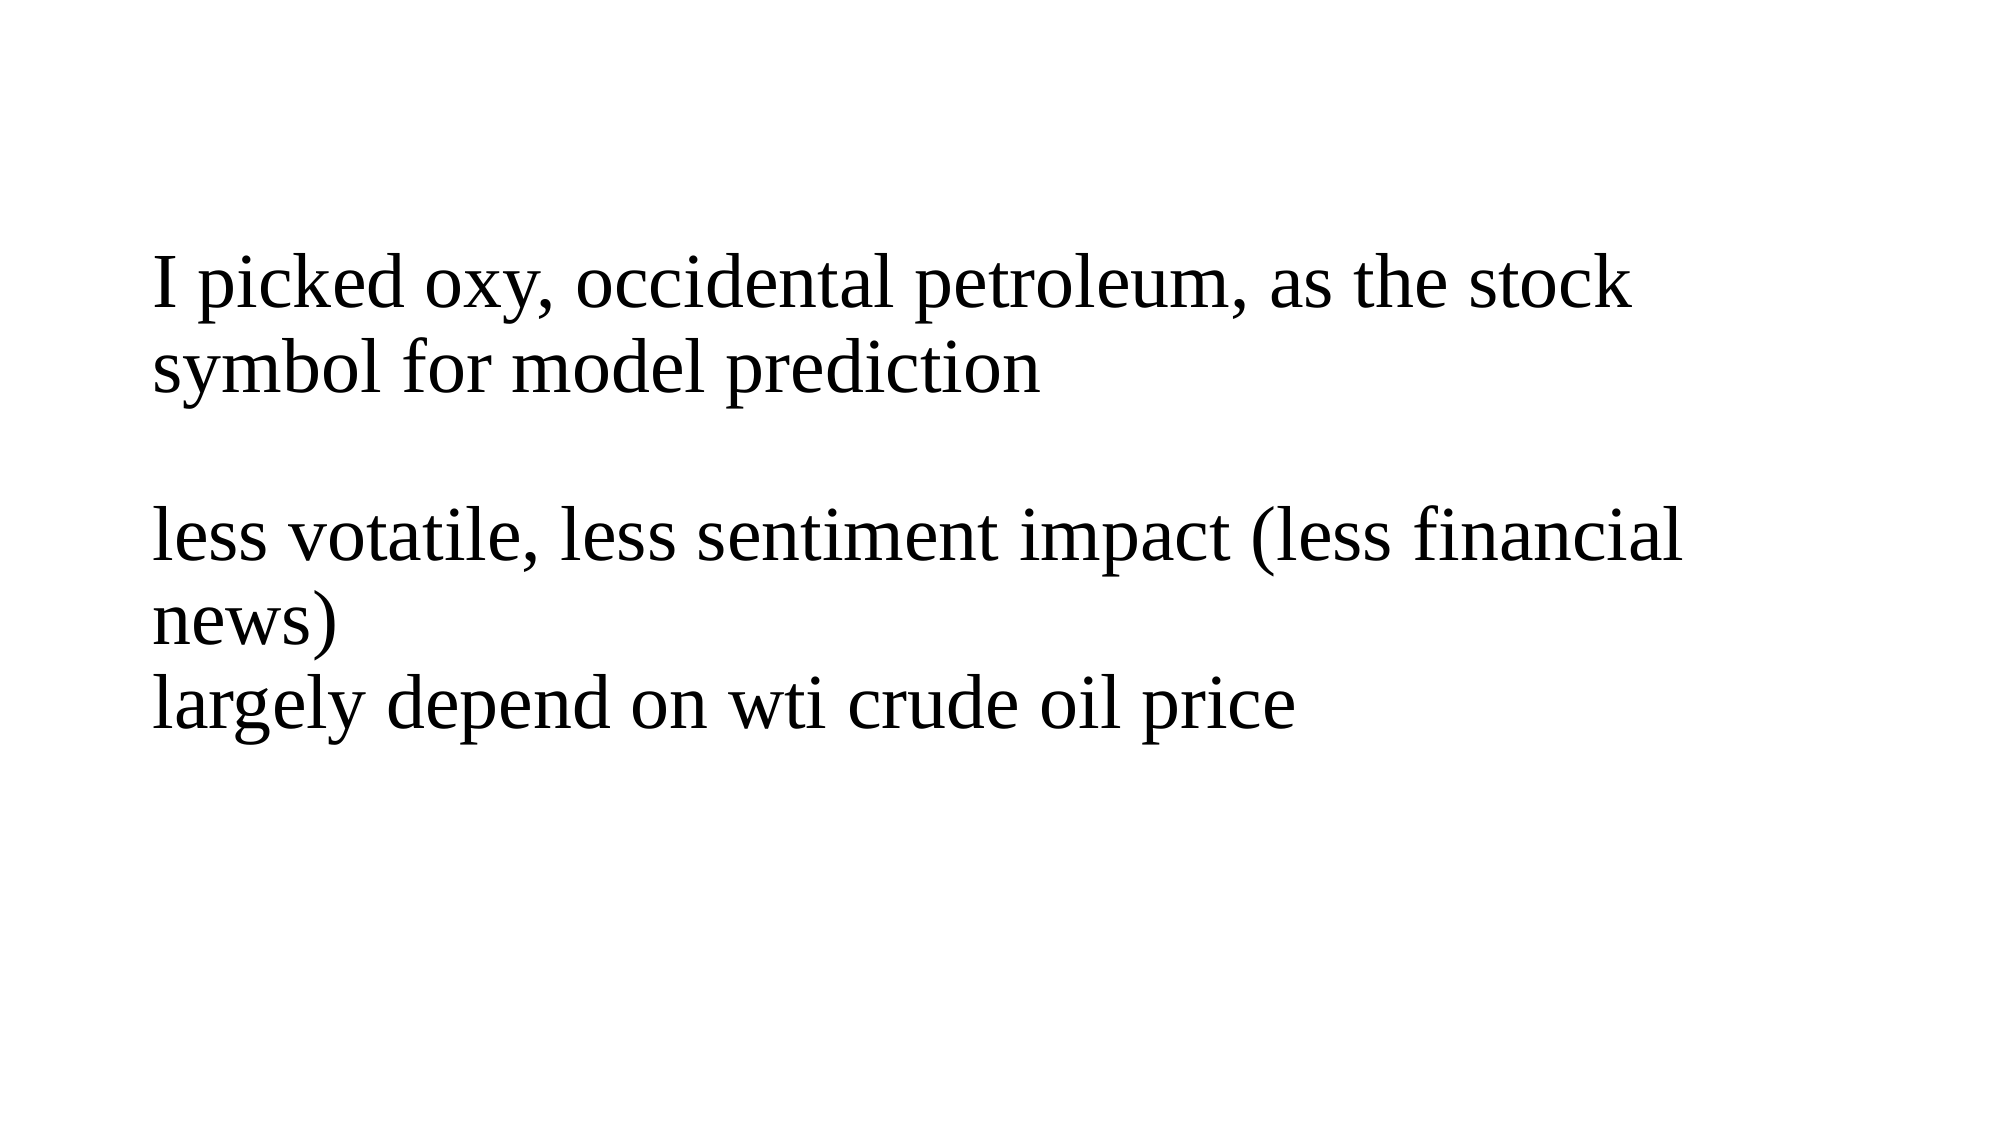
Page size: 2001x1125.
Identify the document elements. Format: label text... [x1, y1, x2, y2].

title I picked oxy, occidental petroleum, as the stock symbol for model prediction less votatile, less sentiment impact (less financial news) largely depend on wti crude oil price [137, 59, 1863, 1105]
